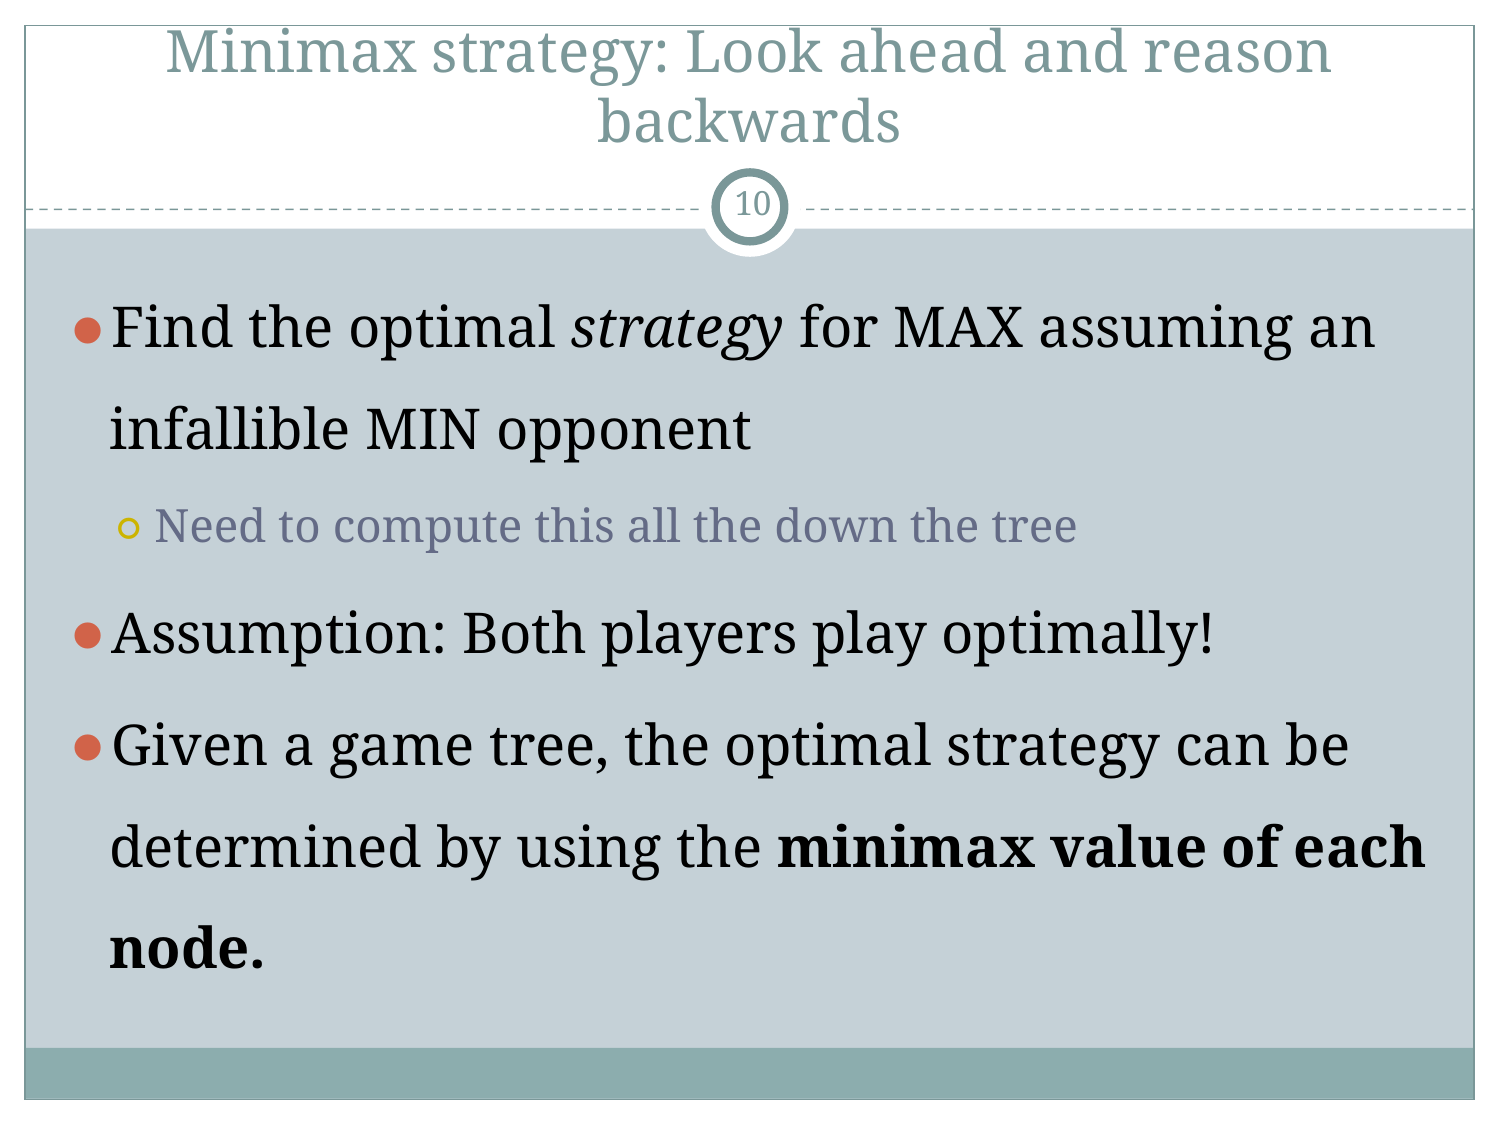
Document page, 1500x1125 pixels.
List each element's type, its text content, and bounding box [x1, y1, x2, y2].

slide_number <number> [715, 168, 791, 241]
list Find the optimal strategy for MAX assuming an infallible MIN opponent Need to compute this all the down the tree Assumption: Both players play optimally! Given a game tree, the optimal strategy can be determined by using the minimax value of each node. [49, 250, 1445, 1001]
title Minimax strategy: Look ahead and reason backwards [49, 37, 1450, 162]
